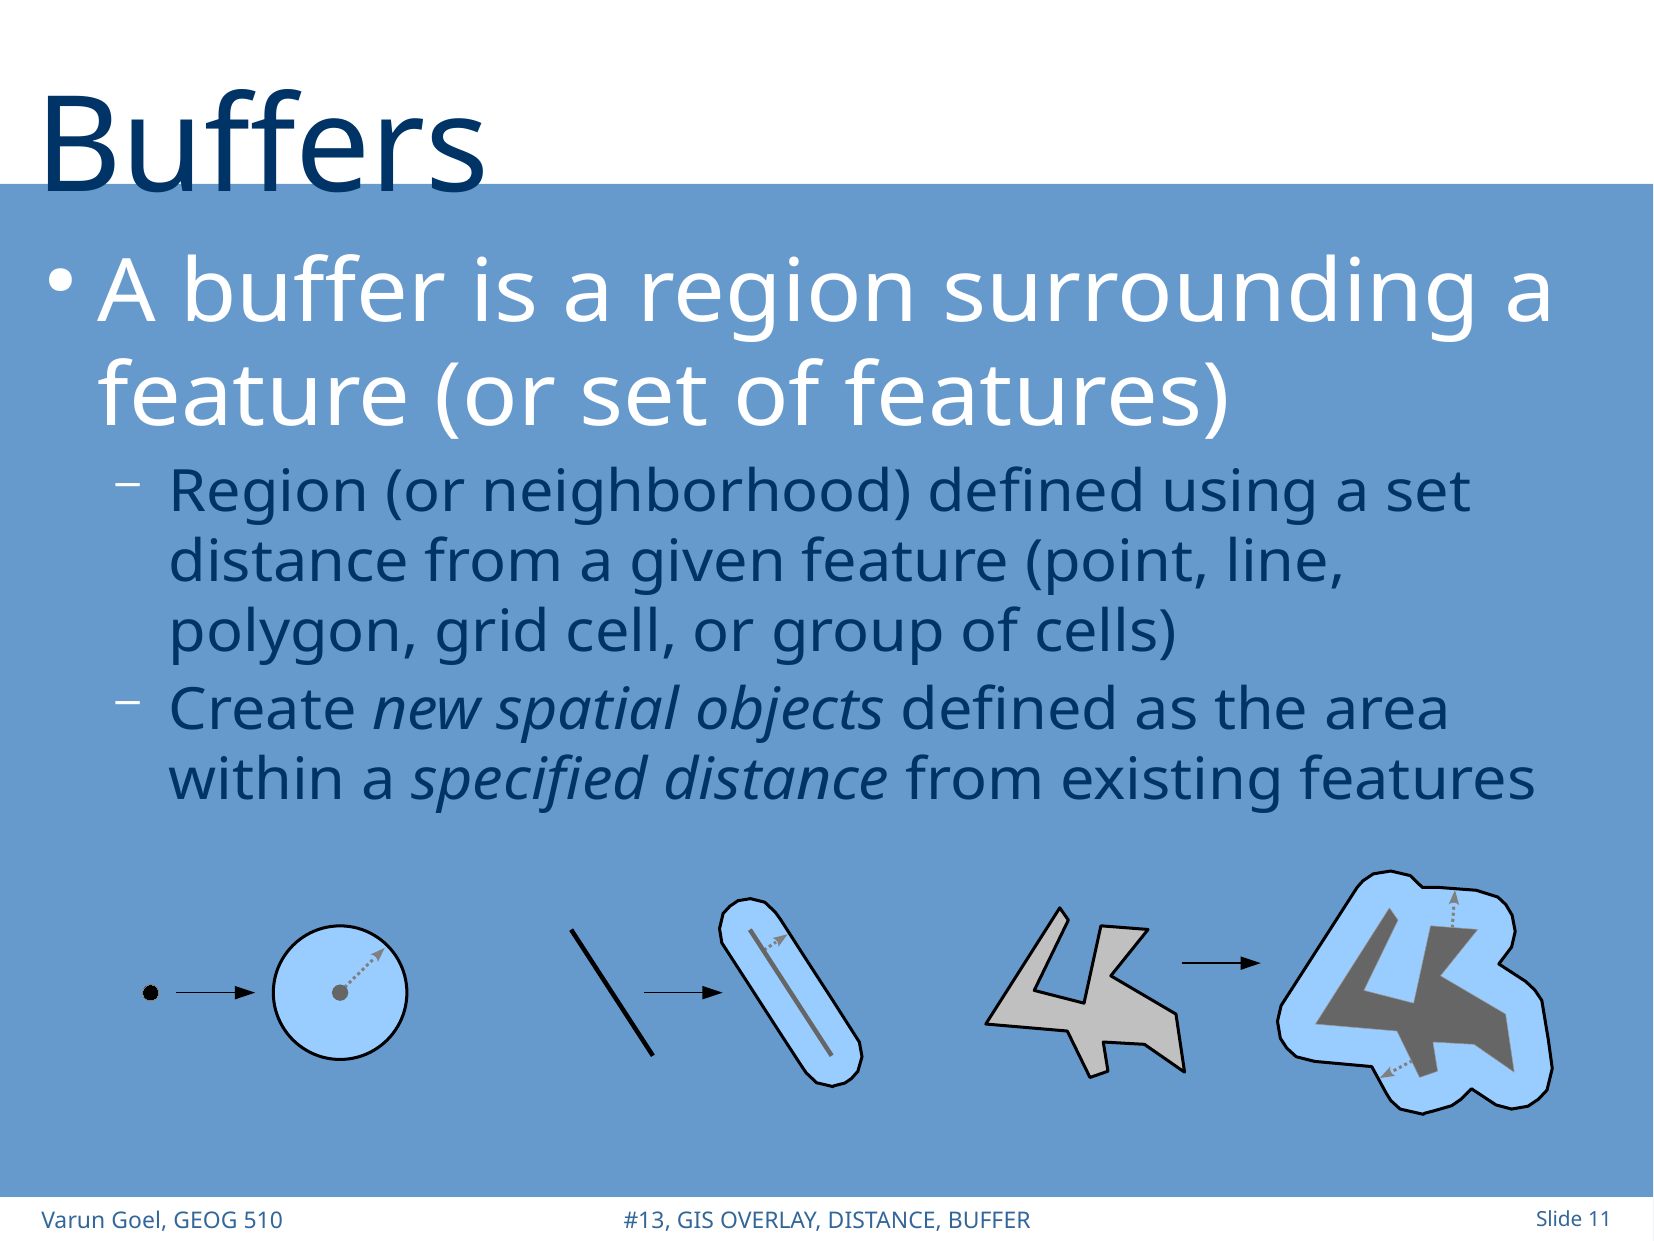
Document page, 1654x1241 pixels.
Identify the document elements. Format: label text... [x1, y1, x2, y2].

title Buffers [35, 35, 1573, 237]
text_box [142, 984, 159, 1001]
text_box [985, 907, 1185, 1078]
text_box [273, 925, 407, 1060]
text_box [719, 898, 863, 1087]
text_box [1277, 871, 1553, 1115]
list A buffer is a region surrounding a feature (or set of features) Region (or neighborhood) defined using a set distance from a given feature (point, line, polygon, grid cell, or group of cells) Create new spatial objects defined as the area within a specified distance from existing features [26, 237, 1601, 1156]
